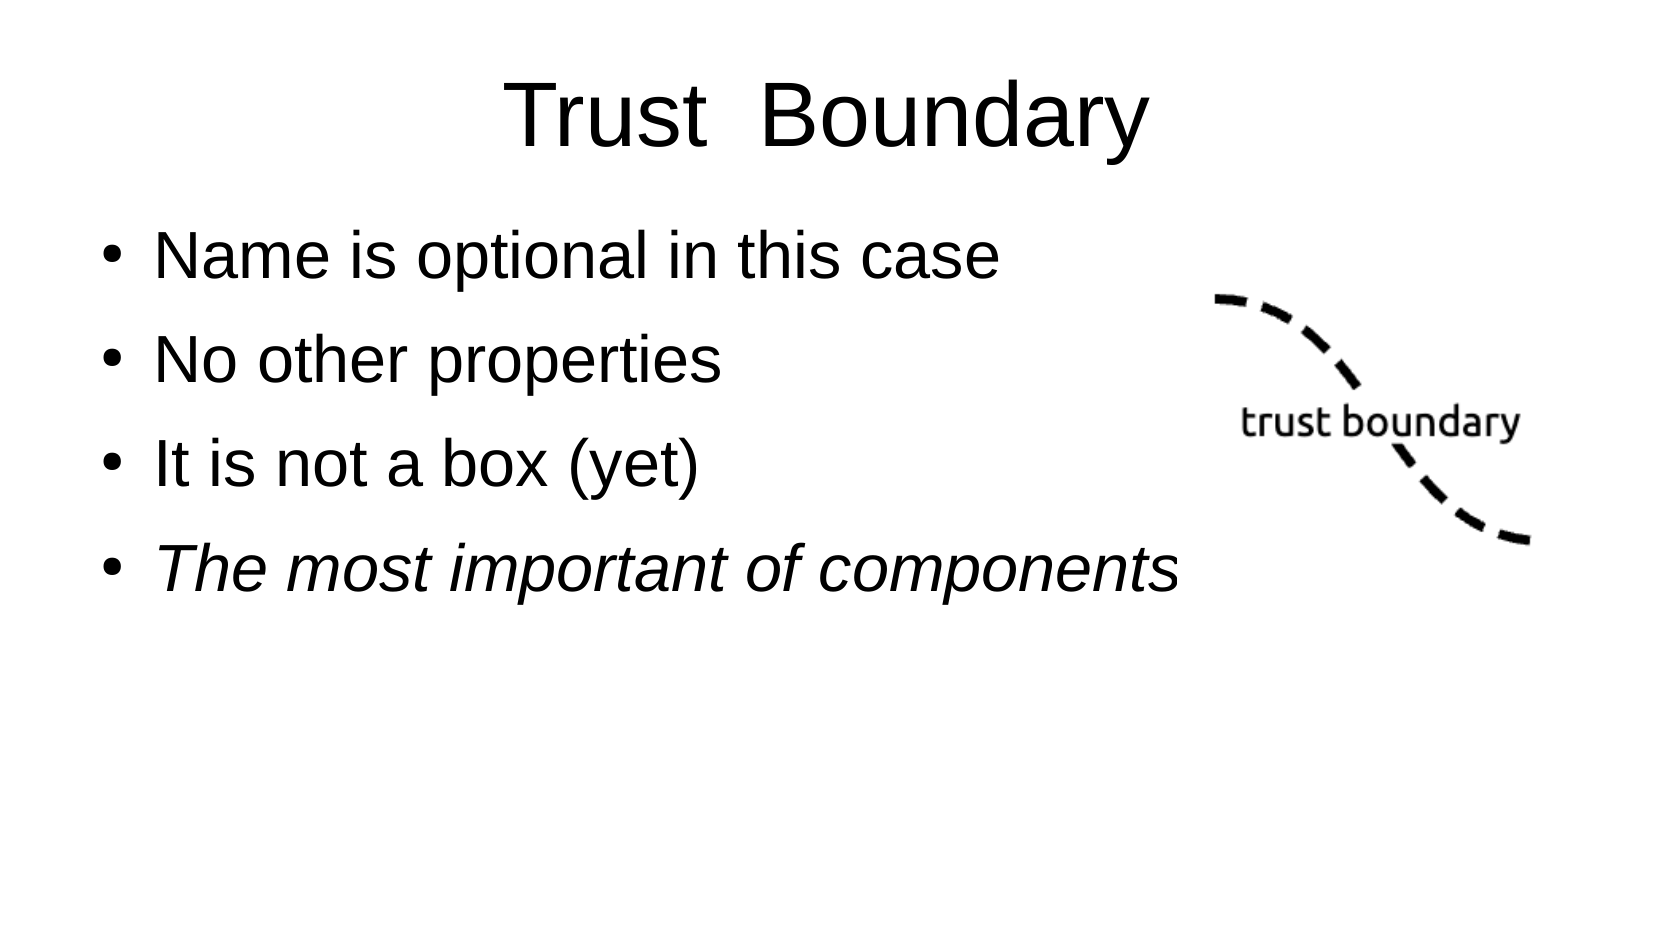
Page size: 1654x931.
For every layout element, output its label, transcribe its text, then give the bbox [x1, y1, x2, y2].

picture [1177, 245, 1613, 615]
title Trust Boundary [82, 37, 1571, 193]
list Name is optional in this case No other properties It is not a box (yet) The most important of components [82, 217, 1571, 758]
